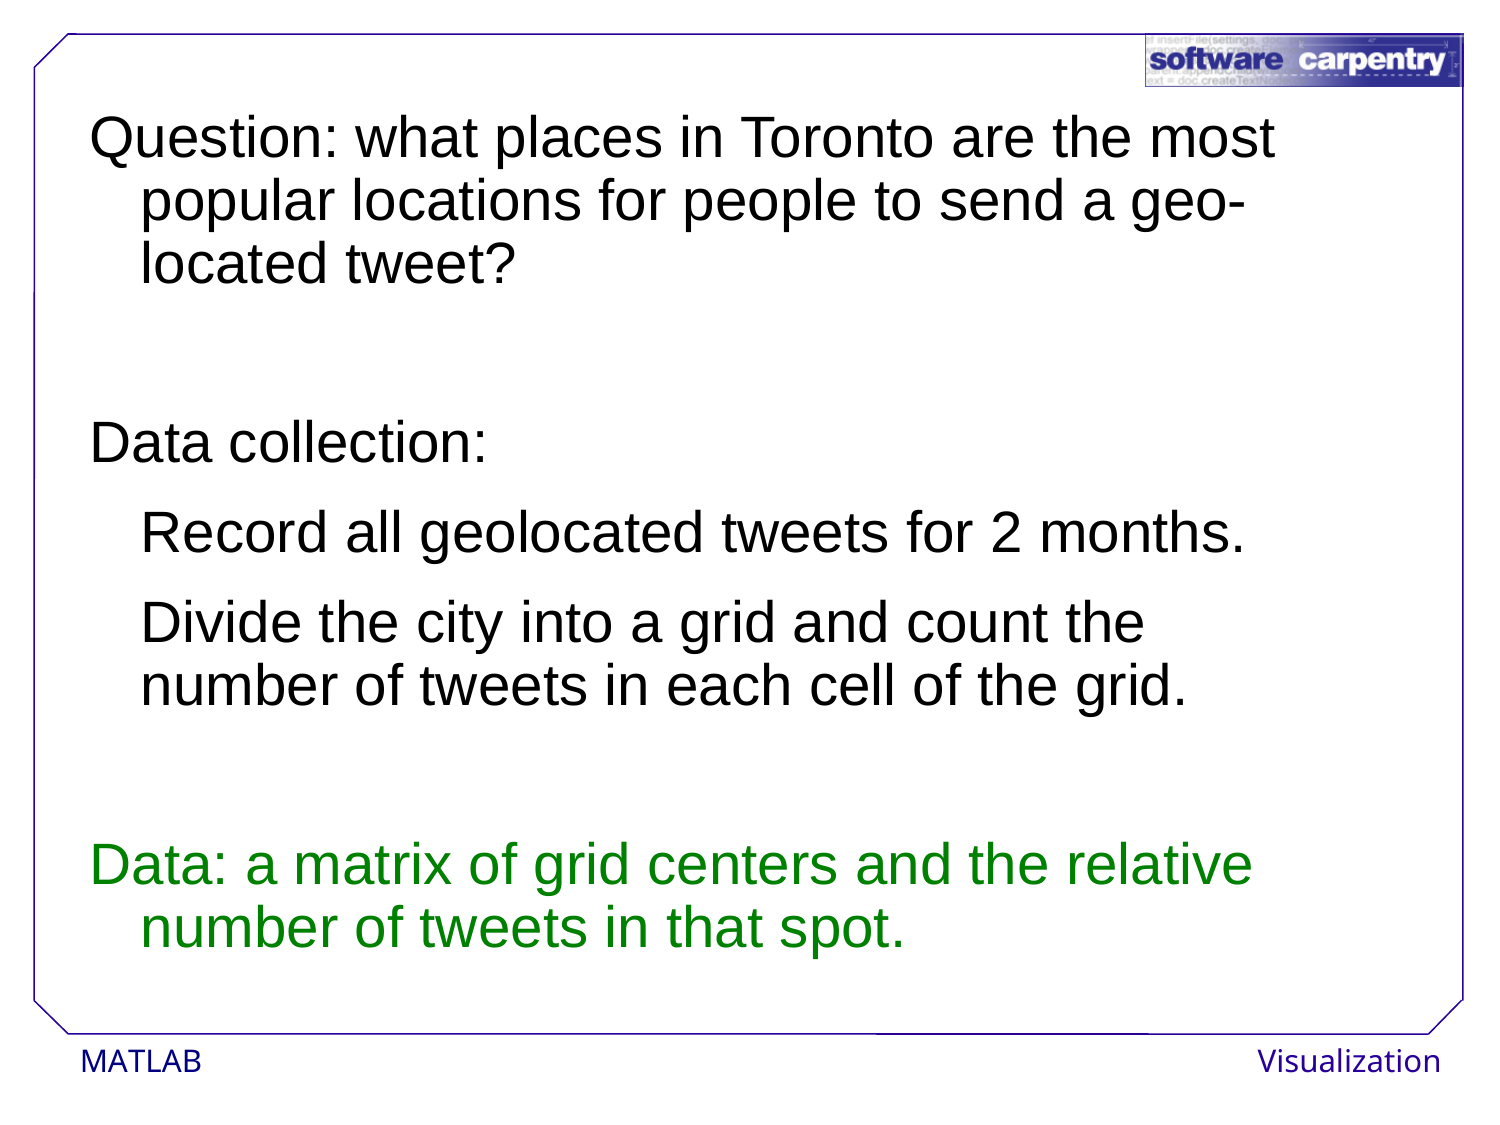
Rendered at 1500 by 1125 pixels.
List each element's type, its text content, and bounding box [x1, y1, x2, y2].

picture [1145, 33, 1464, 87]
list Question: what places in Toronto are the most popular locations for people to send a geo-located tweet? Data collection: Record all geolocated tweets for 2 months. Divide the city into a grid and count the number of tweets in each cell of the grid. Data: a matrix of grid centers and the relative number of tweets in that spot. [75, 99, 1363, 1013]
